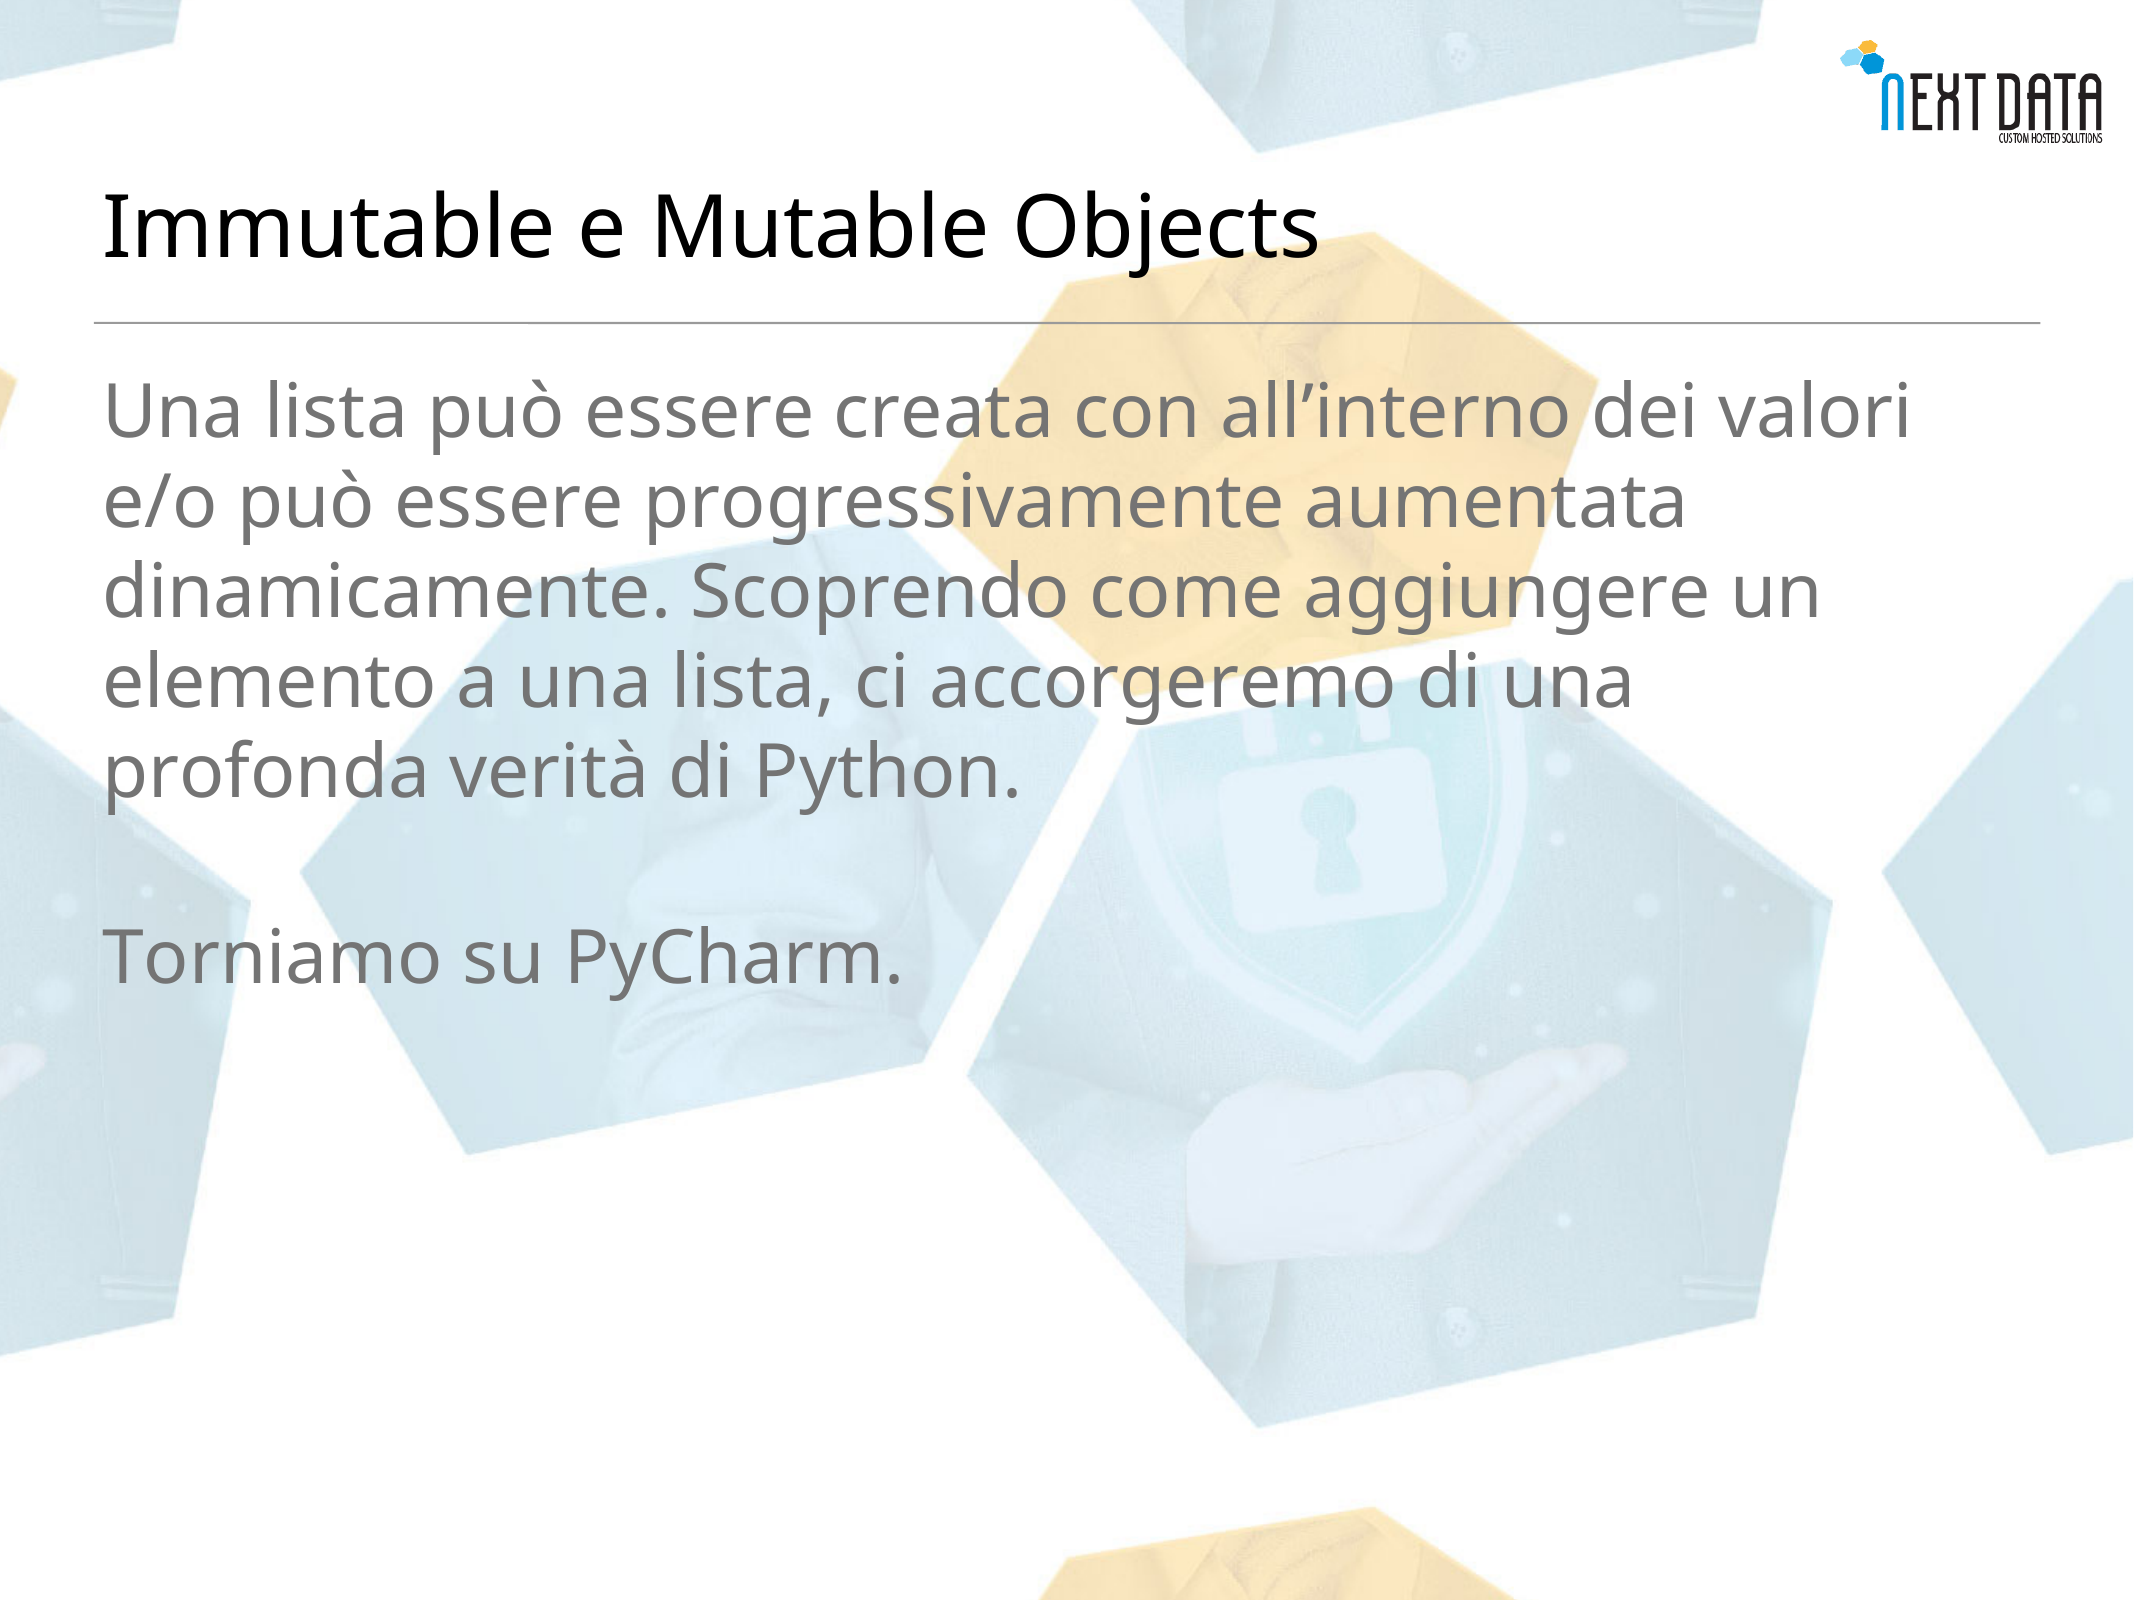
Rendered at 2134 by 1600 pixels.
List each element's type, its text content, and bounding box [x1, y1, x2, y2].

picture [0, 0, 2134, 1600]
text_box Una lista può essere creata con all’interno dei valori e/o può essere progressivamente aumentata dinamicamente. Scoprendo come aggiungere un elemento a una lista, ci accorgeremo di una profonda verità di Python. Torniamo su PyCharm. [93, 354, 1988, 1449]
text_box Immutable e Mutable Objects [93, 54, 2040, 284]
